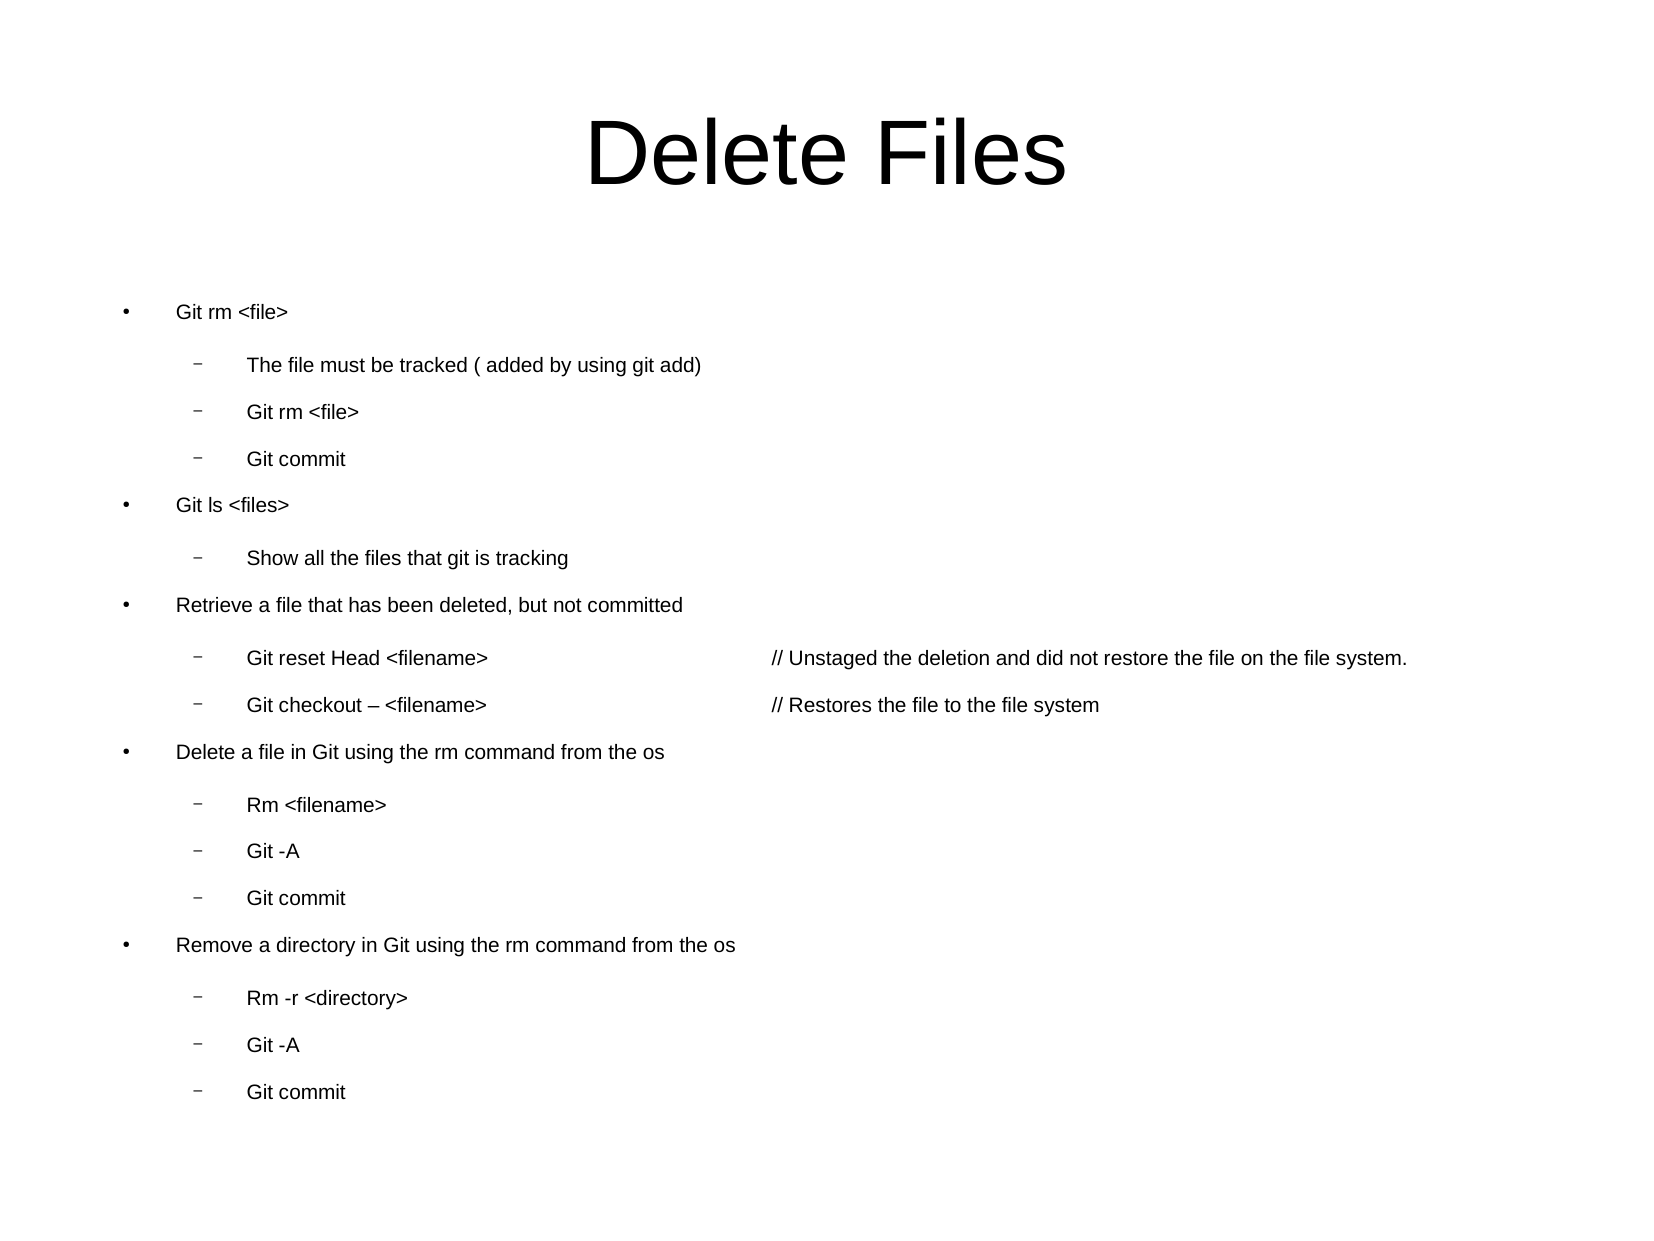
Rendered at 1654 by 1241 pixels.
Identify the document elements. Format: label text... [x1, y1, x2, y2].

list Git rm <file> The file must be tracked ( added by using git add) Git rm <file> Git commit Git ls <files> Show all the files that git is tracking Retrieve a file that has been deleted, but not committed Git reset Head <filename> // Unstaged the deletion and did not restore the file on the file system. Git checkout – <filename> // Restores the file to the file system Delete a file in Git using the rm command from the os Rm <filename> Git -A Git commit Remove a directory in Git using the rm command from the os Rm -r <directory> Git -A Git commit [105, 300, 1594, 1186]
title Delete Files [82, 49, 1571, 257]
